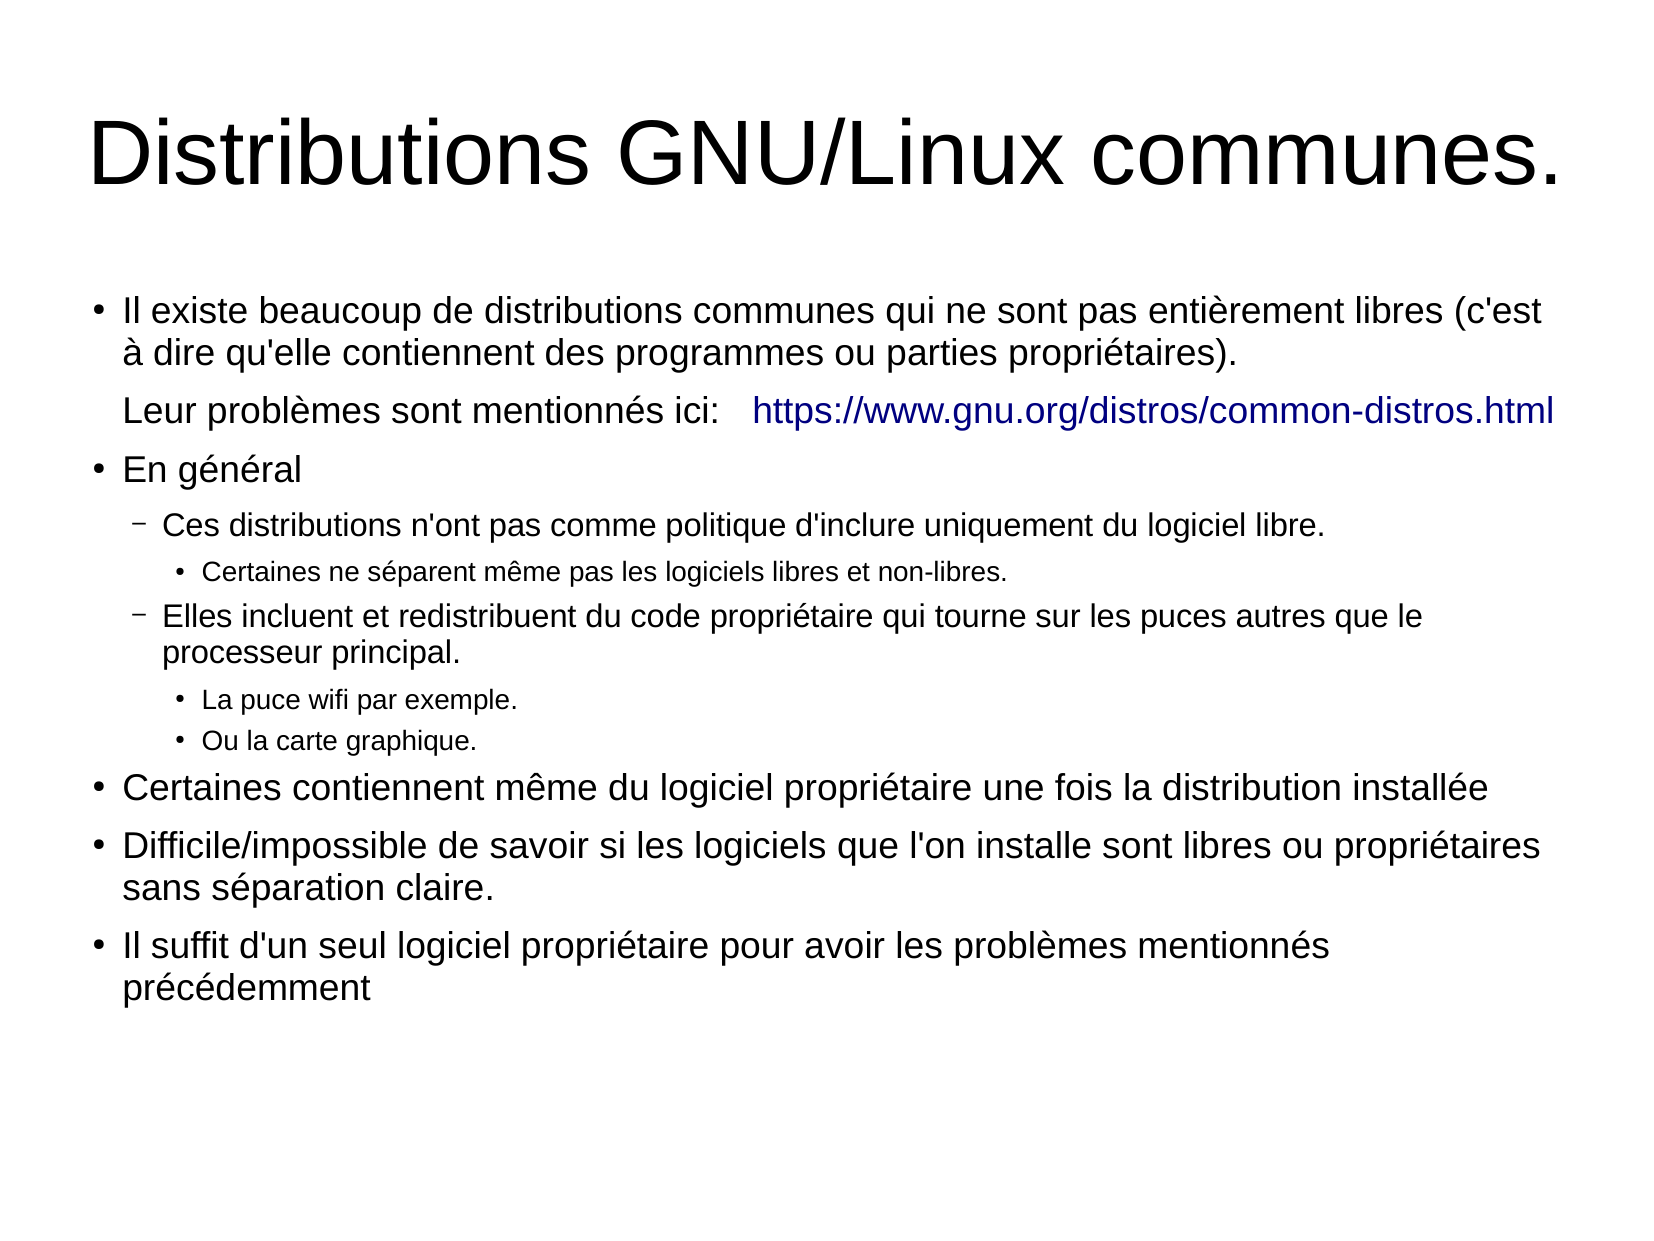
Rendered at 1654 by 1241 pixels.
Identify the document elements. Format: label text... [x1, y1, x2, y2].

list Il existe beaucoup de distributions communes qui ne sont pas entièrement libres (c'est à dire qu'elle contiennent des programmes ou parties propriétaires). Leur problèmes sont mentionnés ici: https://www.gnu.org/distros/common-distros.html En général Ces distributions n'ont pas comme politique d'inclure uniquement du logiciel libre. Certaines ne séparent même pas les logiciels libres et non-libres. Elles incluent et redistribuent du code propriétaire qui tourne sur les puces autres que le processeur principal. La puce wifi par exemple. Ou la carte graphique. Certaines contiennent même du logiciel propriétaire une fois la distribution installée Difficile/impossible de savoir si les logiciels que l'on installe sont libres ou propriétaires sans séparation claire. Il suffit d'un seul logiciel propriétaire pour avoir les problèmes mentionnés précédemment [82, 290, 1571, 1010]
title Distributions GNU/Linux communes. [82, 49, 1571, 257]
